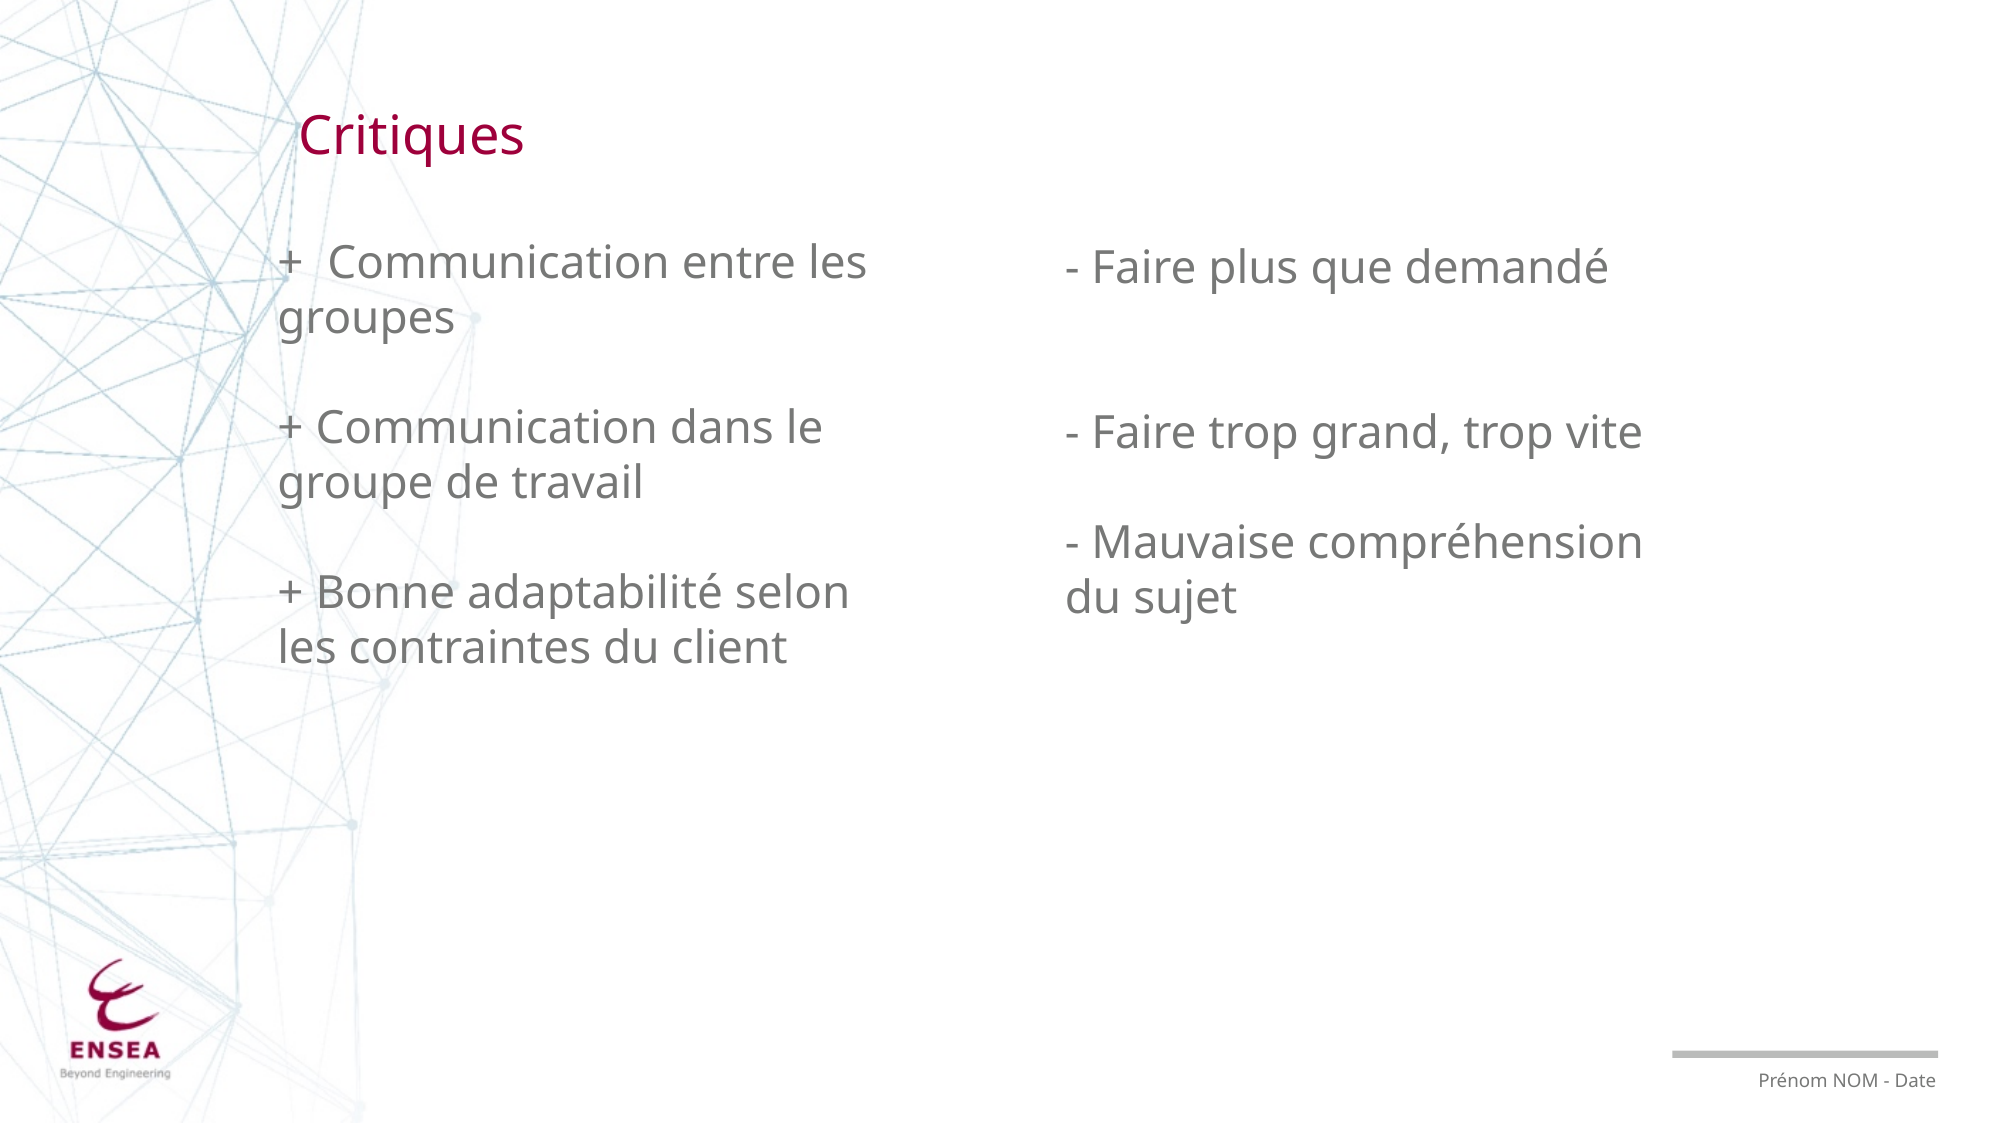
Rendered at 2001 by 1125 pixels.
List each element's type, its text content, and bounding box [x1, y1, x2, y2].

text_box - Faire plus que demandé - Faire trop grand, trop vite - Mauvaise compréhension du sujet [1049, 230, 1688, 685]
text_box Prénom NOM - Date [1468, 1061, 1951, 1099]
text_box [1672, 1050, 1939, 1058]
text_box Critiques [283, 93, 878, 171]
picture [0, 0, 548, 1123]
text_box + Communication entre les groupes + Communication dans le groupe de travail + Bonne adaptabilité selon les contraintes du client [262, 224, 900, 735]
